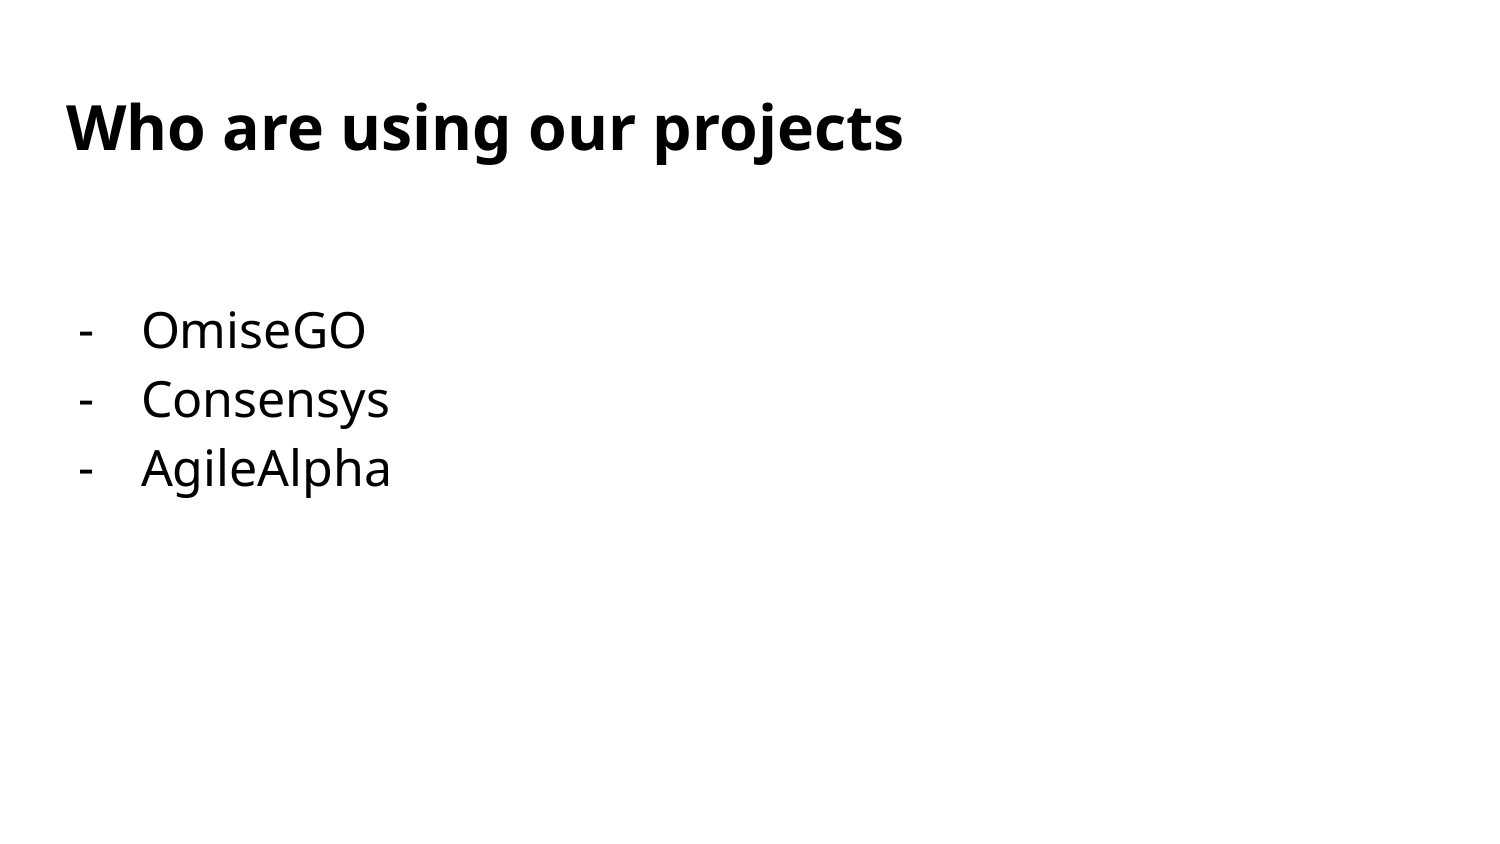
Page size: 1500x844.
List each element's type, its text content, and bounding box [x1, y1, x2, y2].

list OmiseGO Consensys AgileAlpha [51, 274, 1449, 750]
title Who are using our projects [51, 72, 1449, 176]
